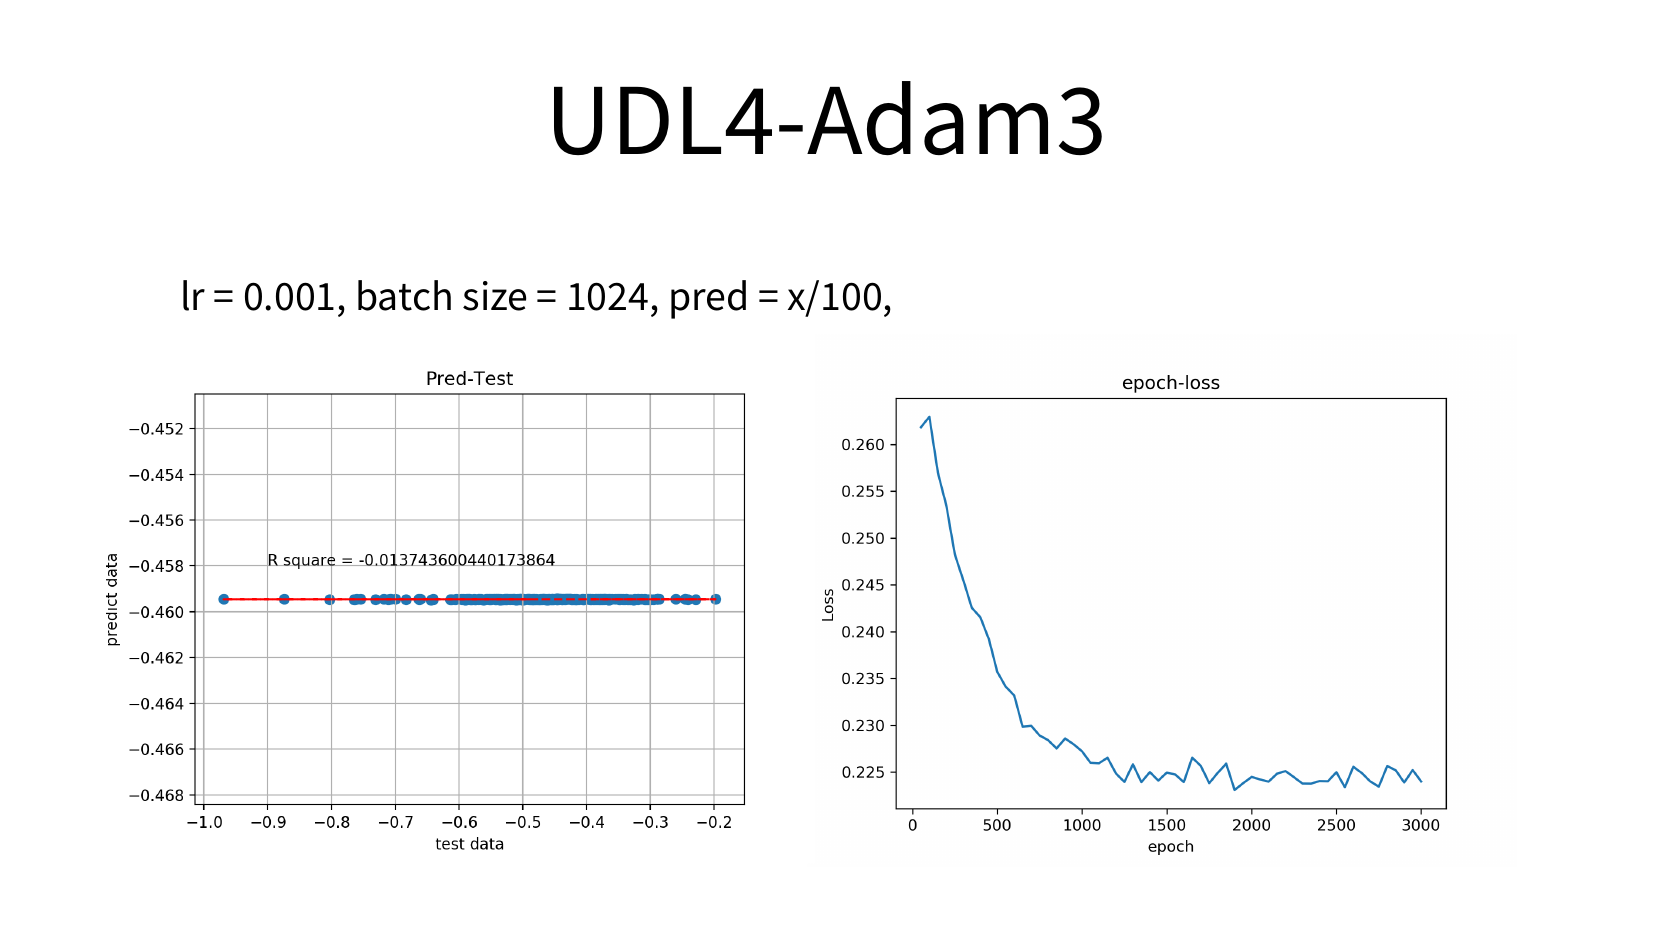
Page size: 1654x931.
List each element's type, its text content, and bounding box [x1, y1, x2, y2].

text_box lr = 0.001, batch size = 1024, pred = x/100, [165, 259, 1394, 329]
title UDL4-Adam3 [82, 37, 1571, 193]
picture [106, 330, 1517, 867]
